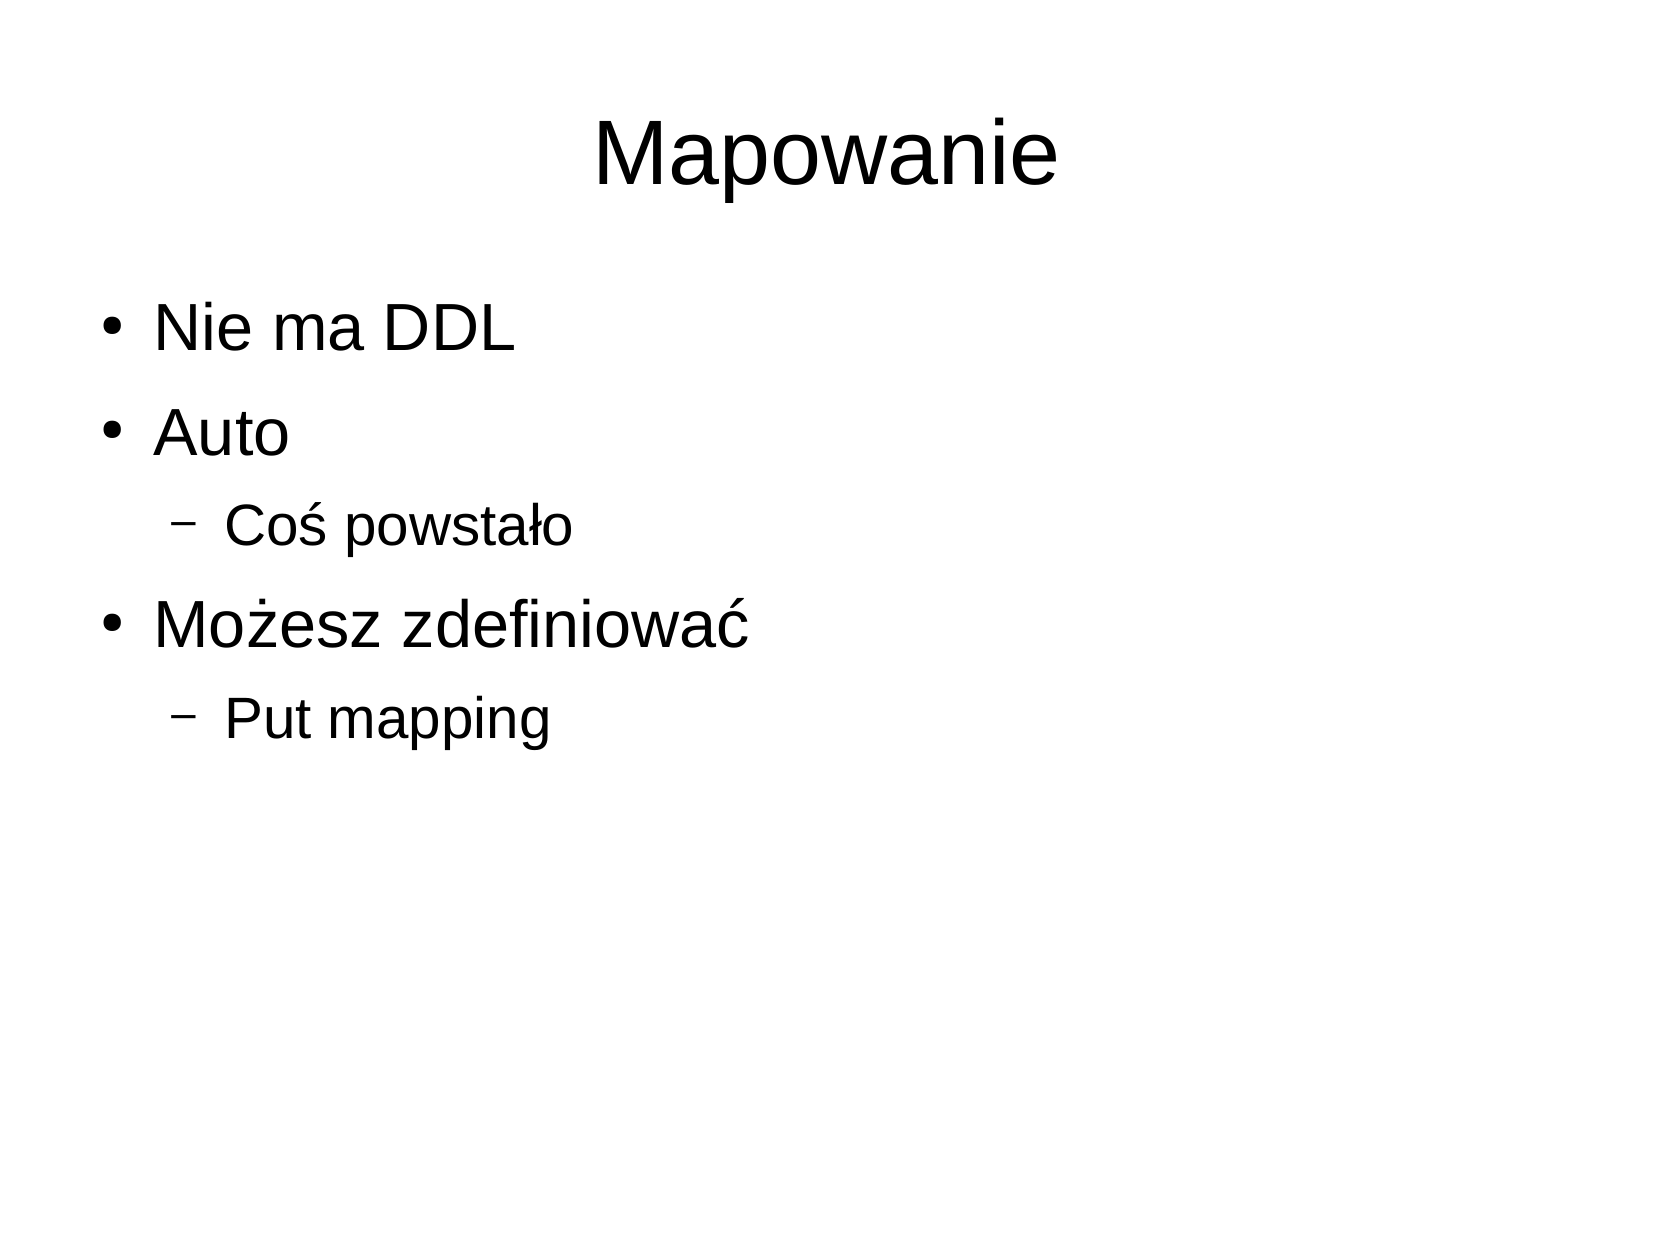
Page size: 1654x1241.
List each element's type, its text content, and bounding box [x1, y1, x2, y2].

list Nie ma DDL Auto Coś powstało Możesz zdefiniować Put mapping [82, 290, 1571, 1010]
title Mapowanie [82, 49, 1571, 257]
